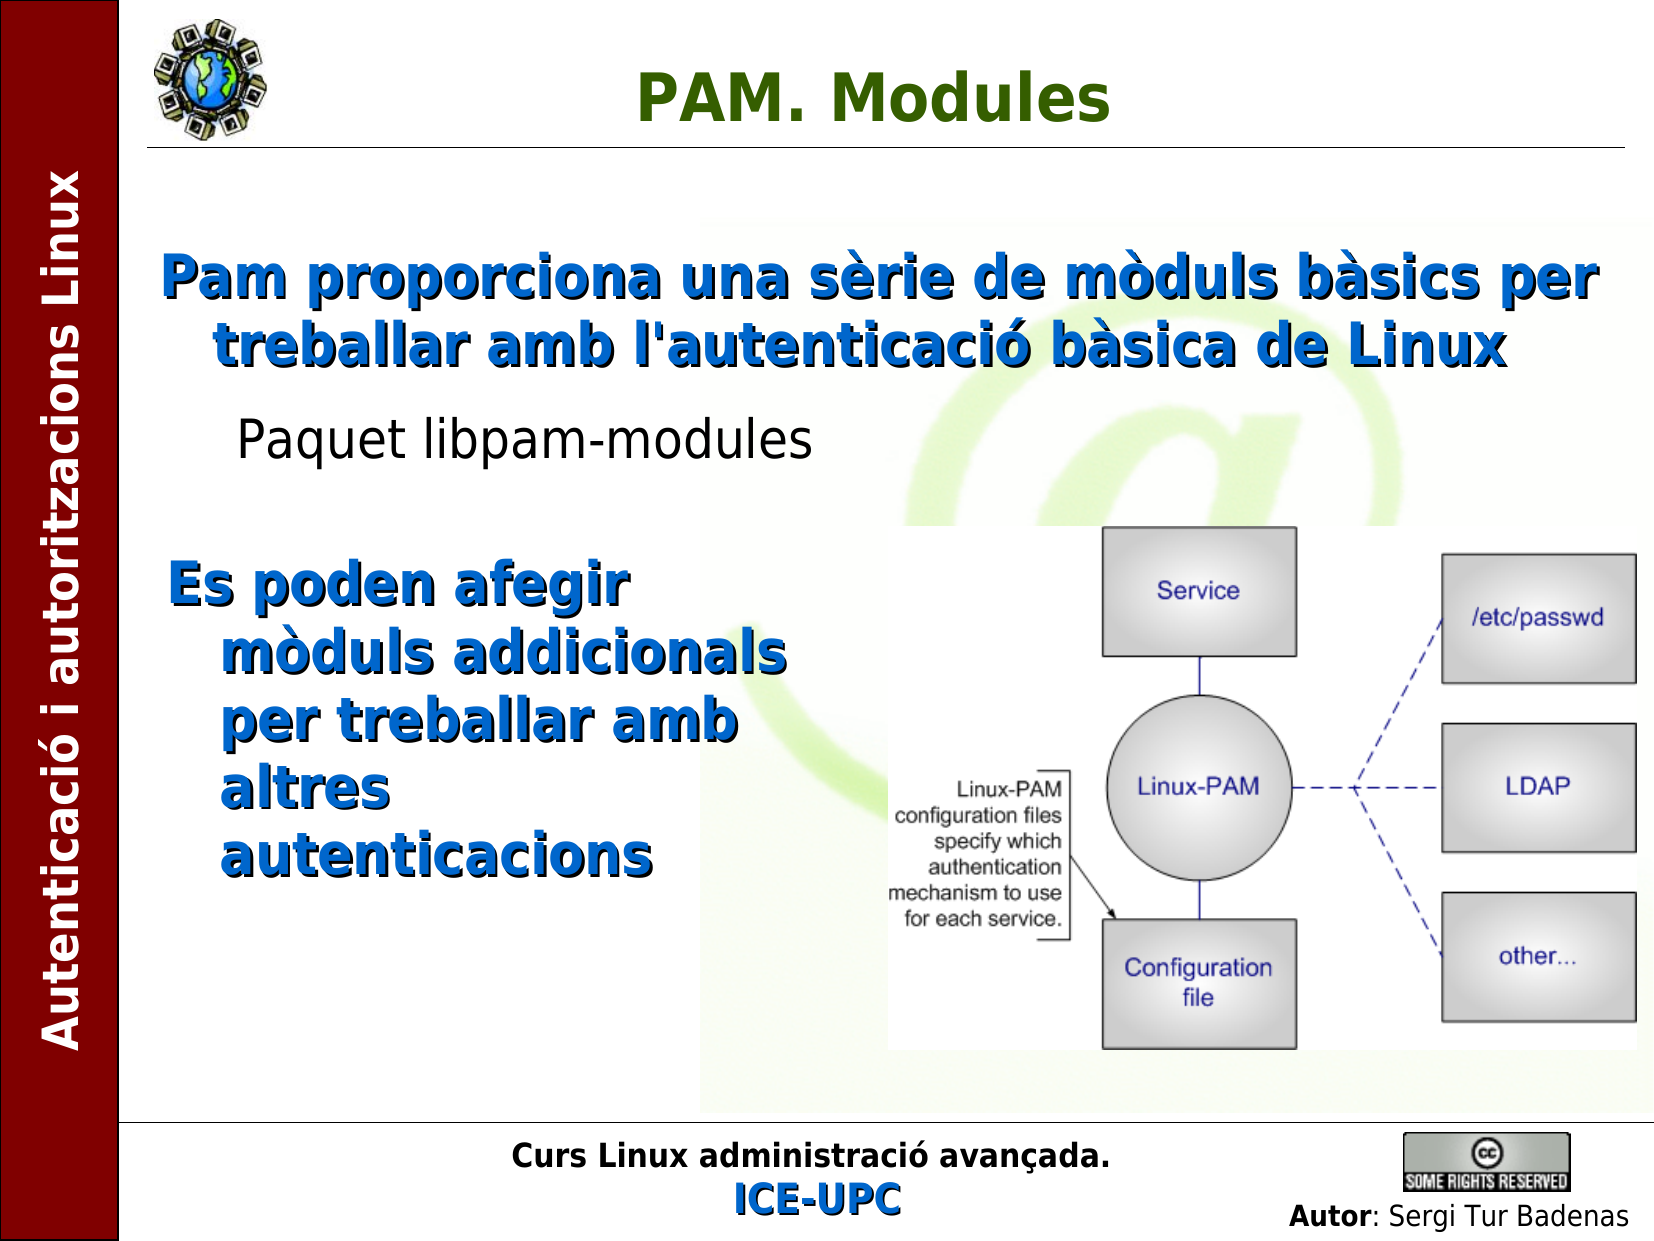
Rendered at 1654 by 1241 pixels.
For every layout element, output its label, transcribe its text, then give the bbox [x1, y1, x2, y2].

picture [154, 19, 268, 56]
list Pam proporciona una sèrie de mòduls bàsics per treballar amb l'autenticació bàsica de Linux Paquet libpam-modules [141, 242, 1630, 1078]
picture [1403, 1132, 1571, 1192]
picture [700, 217, 1654, 1113]
text_box Es poden afegir mòduls addicionals per treballar amb altres autenticacions [148, 549, 833, 889]
title PAM. Modules [129, 56, 1619, 141]
